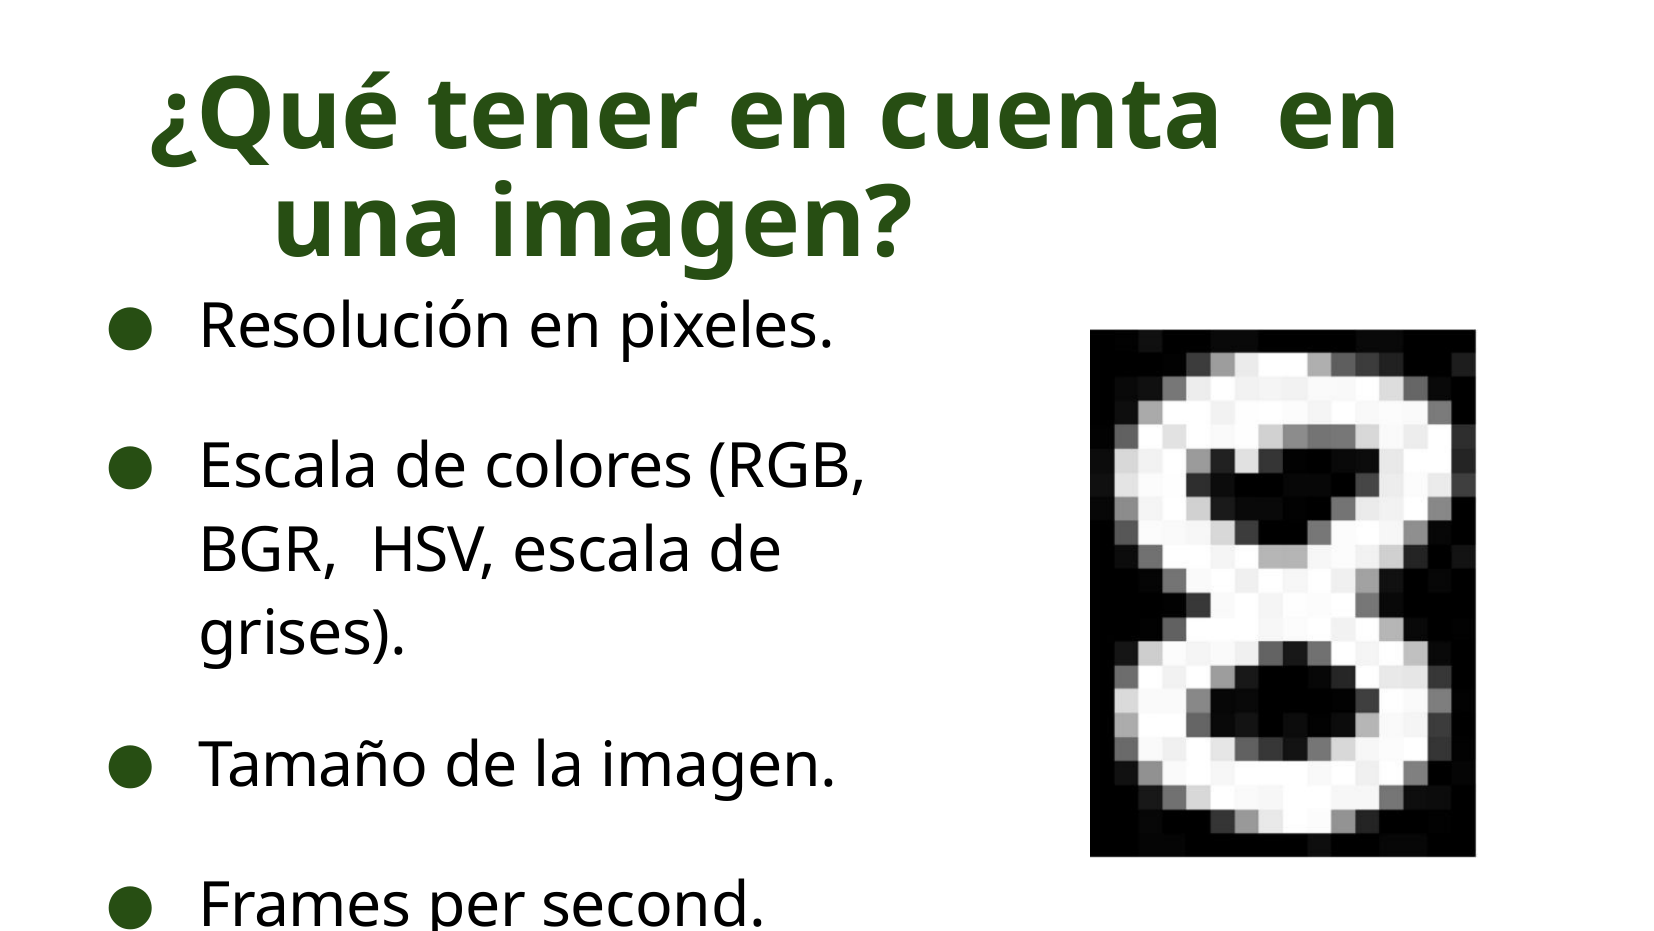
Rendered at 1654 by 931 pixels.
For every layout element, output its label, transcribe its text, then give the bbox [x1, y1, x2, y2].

text_box Resolución en pixeles. Escala de colores (RGB, BGR, HSV, escala de grises). Tamaño de la imagen. Frames per second. [98, 265, 1004, 931]
title ¿Qué tener en cuenta en una imagen? [147, 44, 1565, 384]
picture [1090, 329, 1478, 858]
